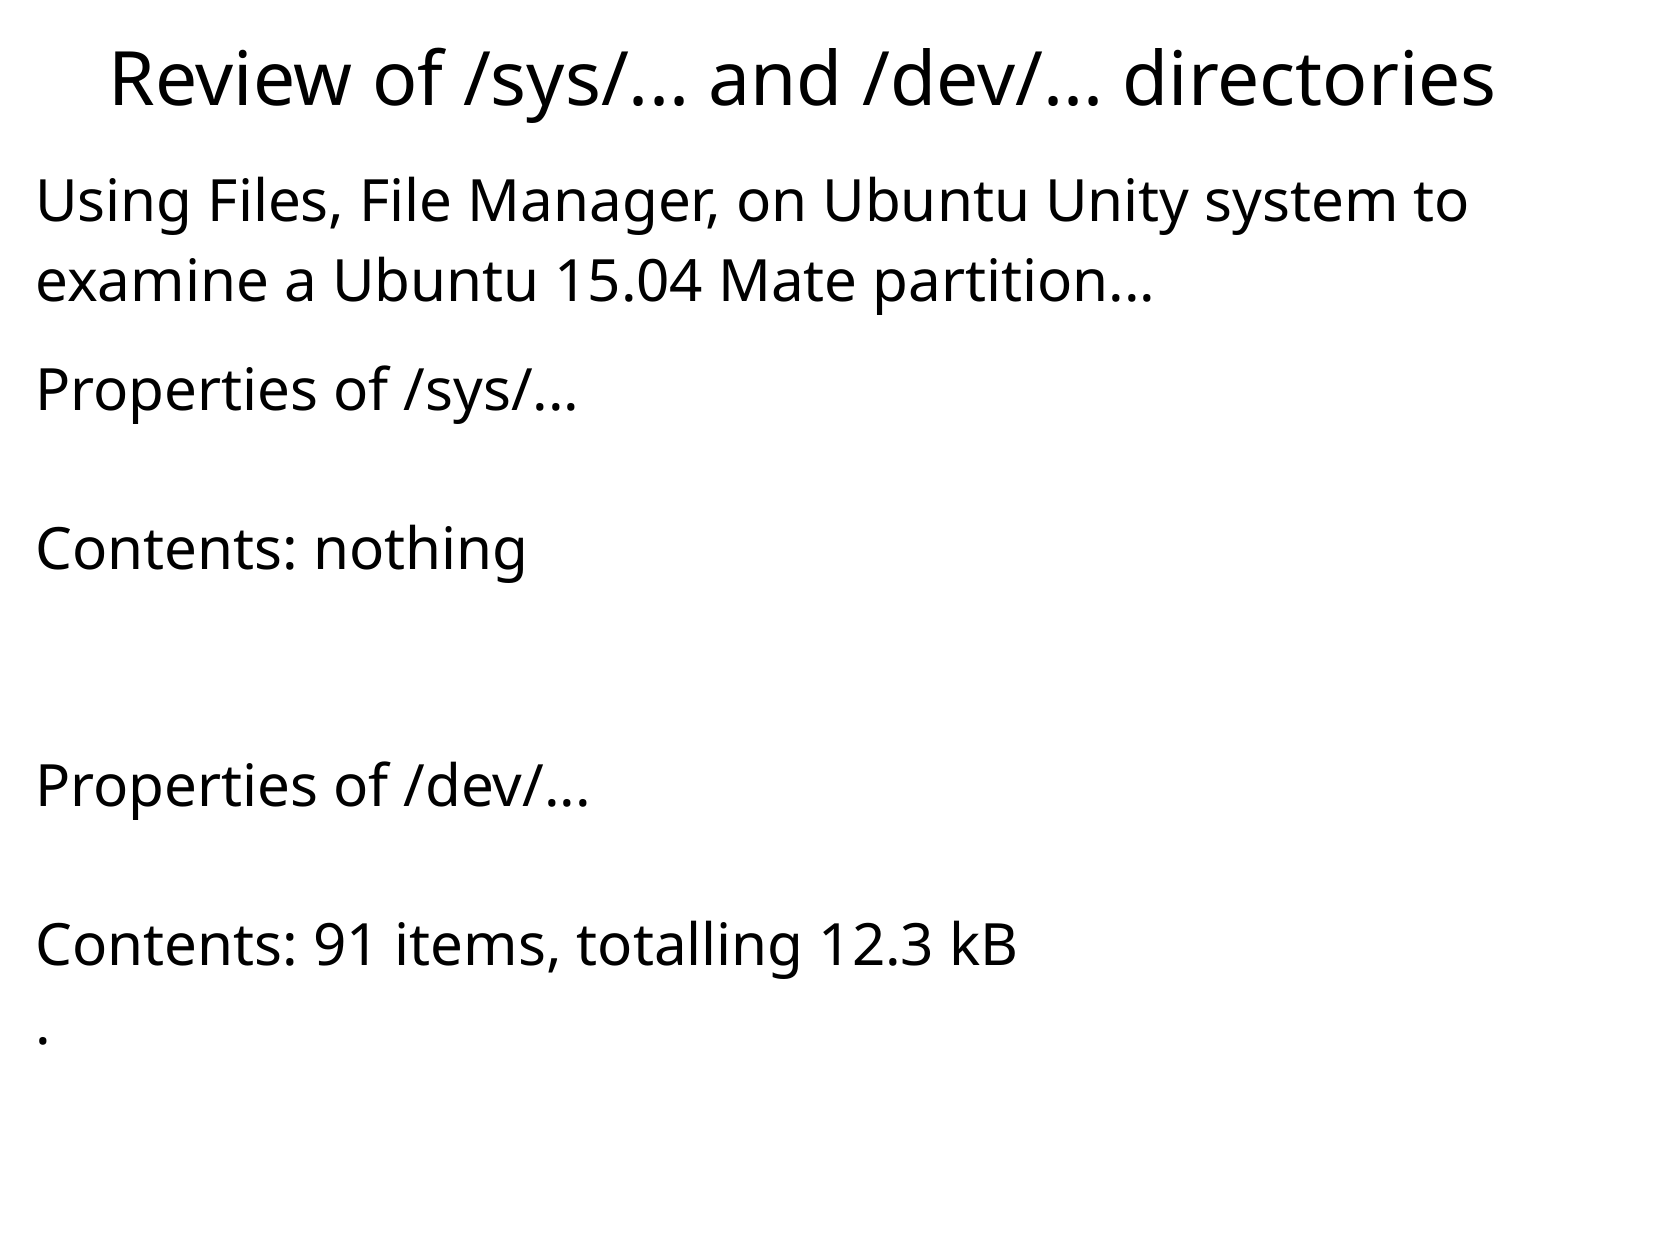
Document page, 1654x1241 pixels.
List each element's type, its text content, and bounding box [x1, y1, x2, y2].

text_box Properties of /sys/... Contents: nothing Properties of /dev/... Contents: 91 items, totalling 12.3 kB . [35, 348, 1607, 1193]
subtitle Using Files, File Manager, on Ubuntu Unity system to examine a Ubuntu 15.04 Mate partition... [35, 159, 1607, 331]
title Review of /sys/... and /dev/... directories [59, 35, 1548, 118]
